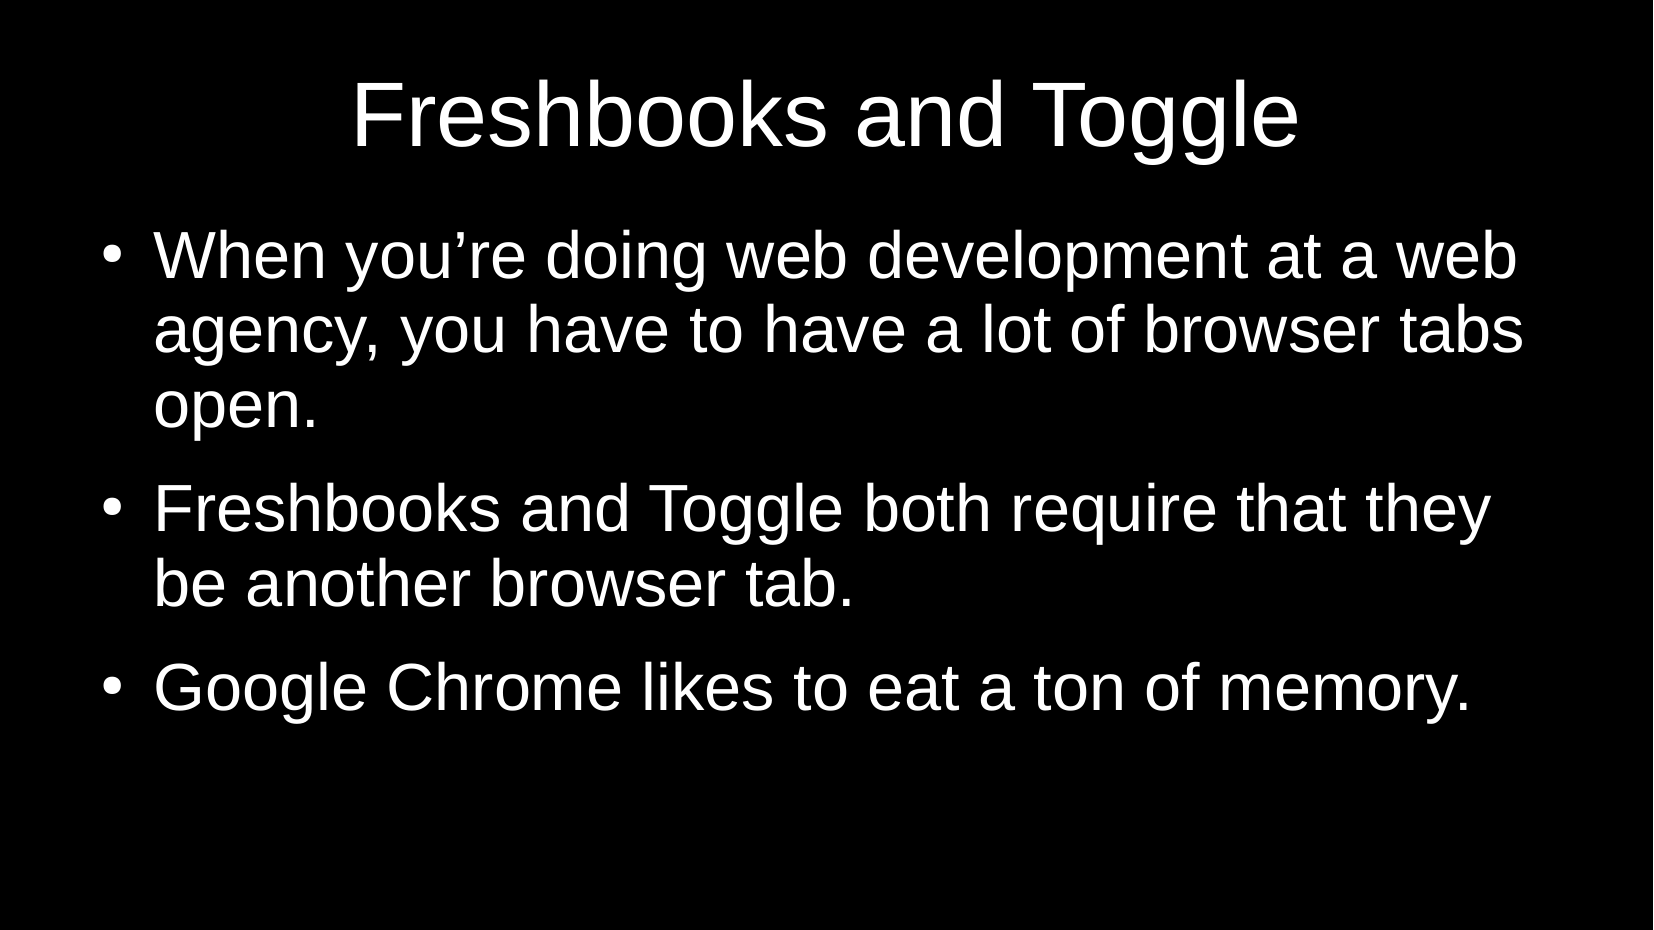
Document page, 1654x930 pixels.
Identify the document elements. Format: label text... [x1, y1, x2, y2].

title Freshbooks and Toggle [82, 37, 1571, 193]
list When you’re doing web development at a web agency, you have to have a lot of browser tabs open. Freshbooks and Toggle both require that they be another browser tab. Google Chrome likes to eat a ton of memory. [82, 217, 1571, 757]
